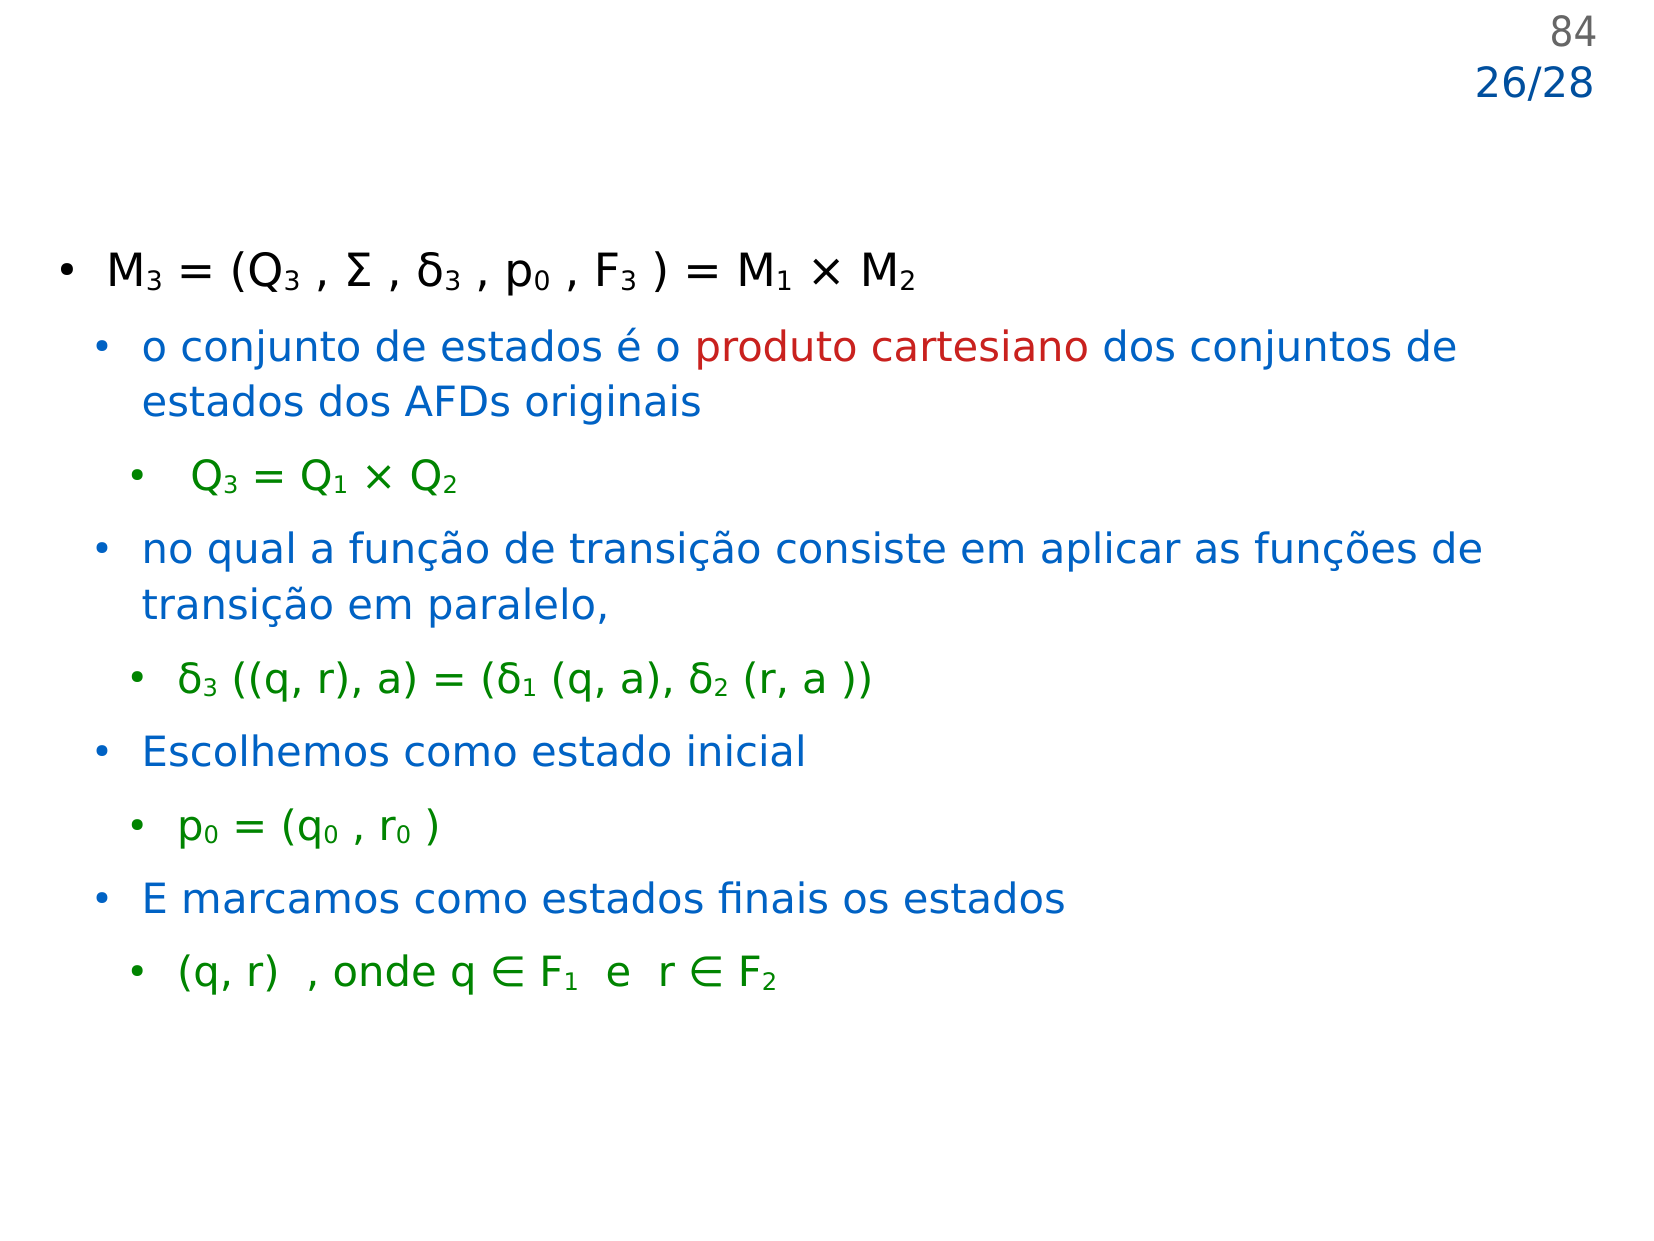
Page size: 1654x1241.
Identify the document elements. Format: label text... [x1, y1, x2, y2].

text_box 84 [1375, 0, 1613, 64]
list M3 = (Q3 , Σ , δ3 , p0 , F3 ) = M1 × M2 o conjunto de estados é o produto cartesiano dos conjuntos de estados dos AFDs originais Q3 = Q1 × Q2 no qual a função de transição consiste em aplicar as funções de transição em paralelo, δ3 ((q, r), a) = (δ1 (q, a), δ2 (r, a )) Escolhemos como estado inicial p0 = (q0 , r0 ) E marcamos como estados finais os estados (q, r) , onde q ∈ F1 e r ∈ F2 [59, 236, 1595, 1211]
